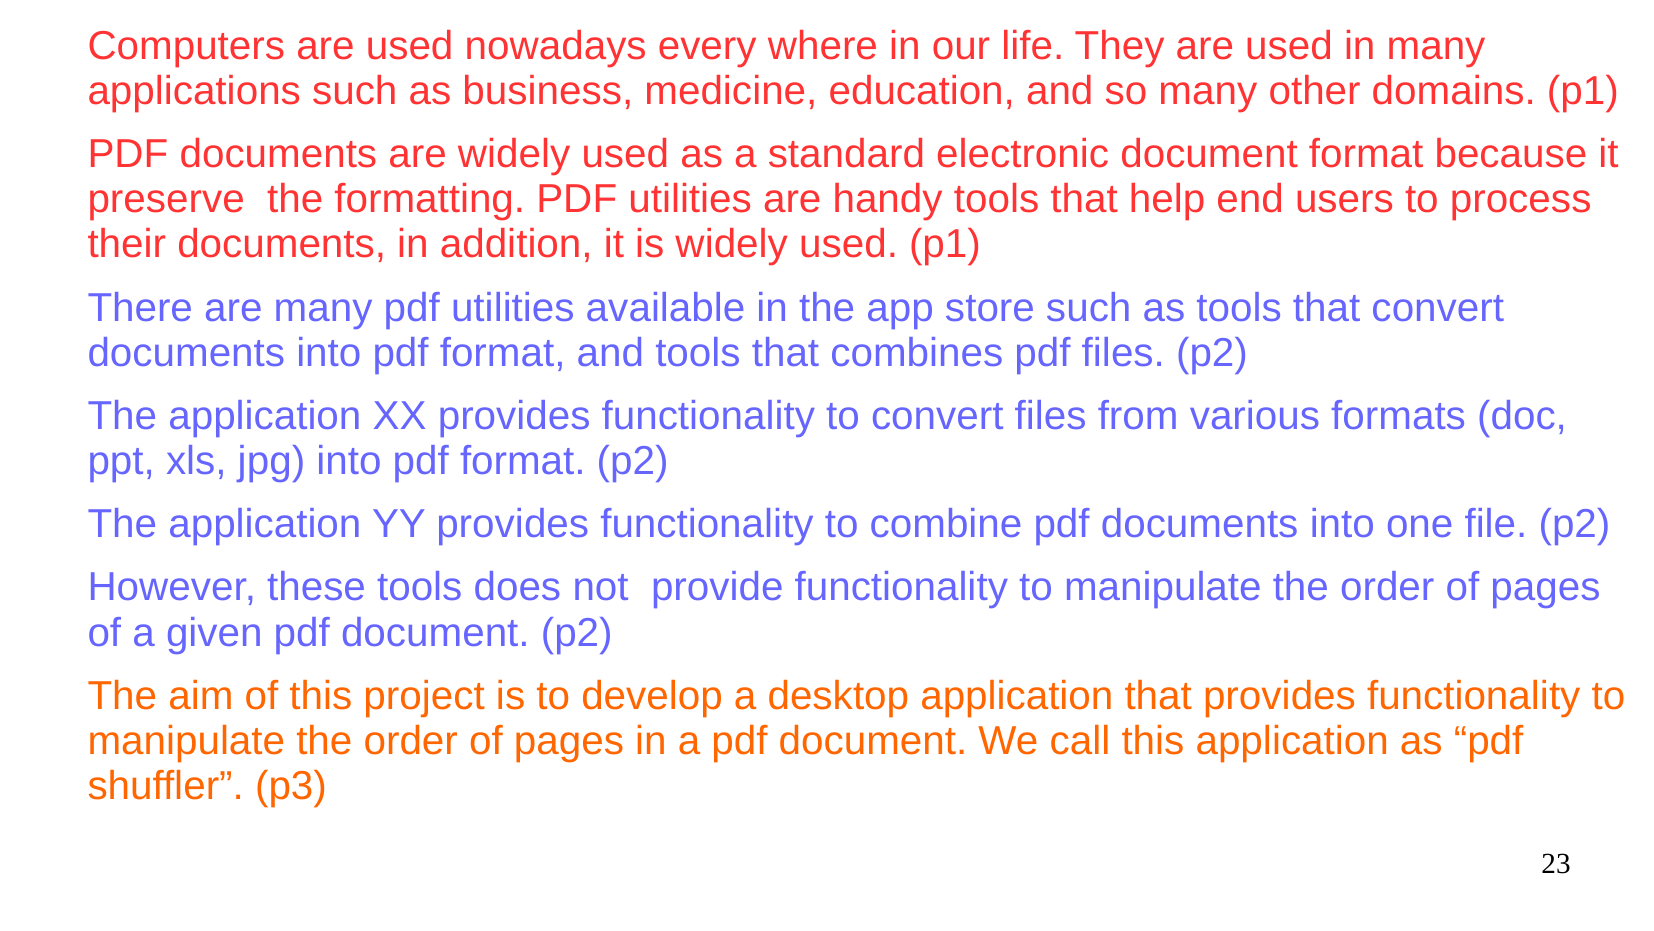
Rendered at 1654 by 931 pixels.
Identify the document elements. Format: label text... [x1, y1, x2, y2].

list Computers are used nowadays every where in our life. They are used in many applications such as business, medicine, education, and so many other domains. (p1) PDF documents are widely used as a standard electronic document format because it preserve the formatting. PDF utilities are handy tools that help end users to process their documents, in addition, it is widely used. (p1) There are many pdf utilities available in the app store such as tools that convert documents into pdf format, and tools that combines pdf files. (p2) The application XX provides functionality to convert files from various formats (doc, ppt, xls, jpg) into pdf format. (p2) The application YY provides functionality to combine pdf documents into one file. (p2) However, these tools does not provide functionality to manipulate the order of pages of a given pdf document. (p2) The aim of this project is to develop a desktop application that provides functionality to manipulate the order of pages in a pdf document. We call this application as “pdf shuffler”. (p3) [30, 22, 1636, 878]
